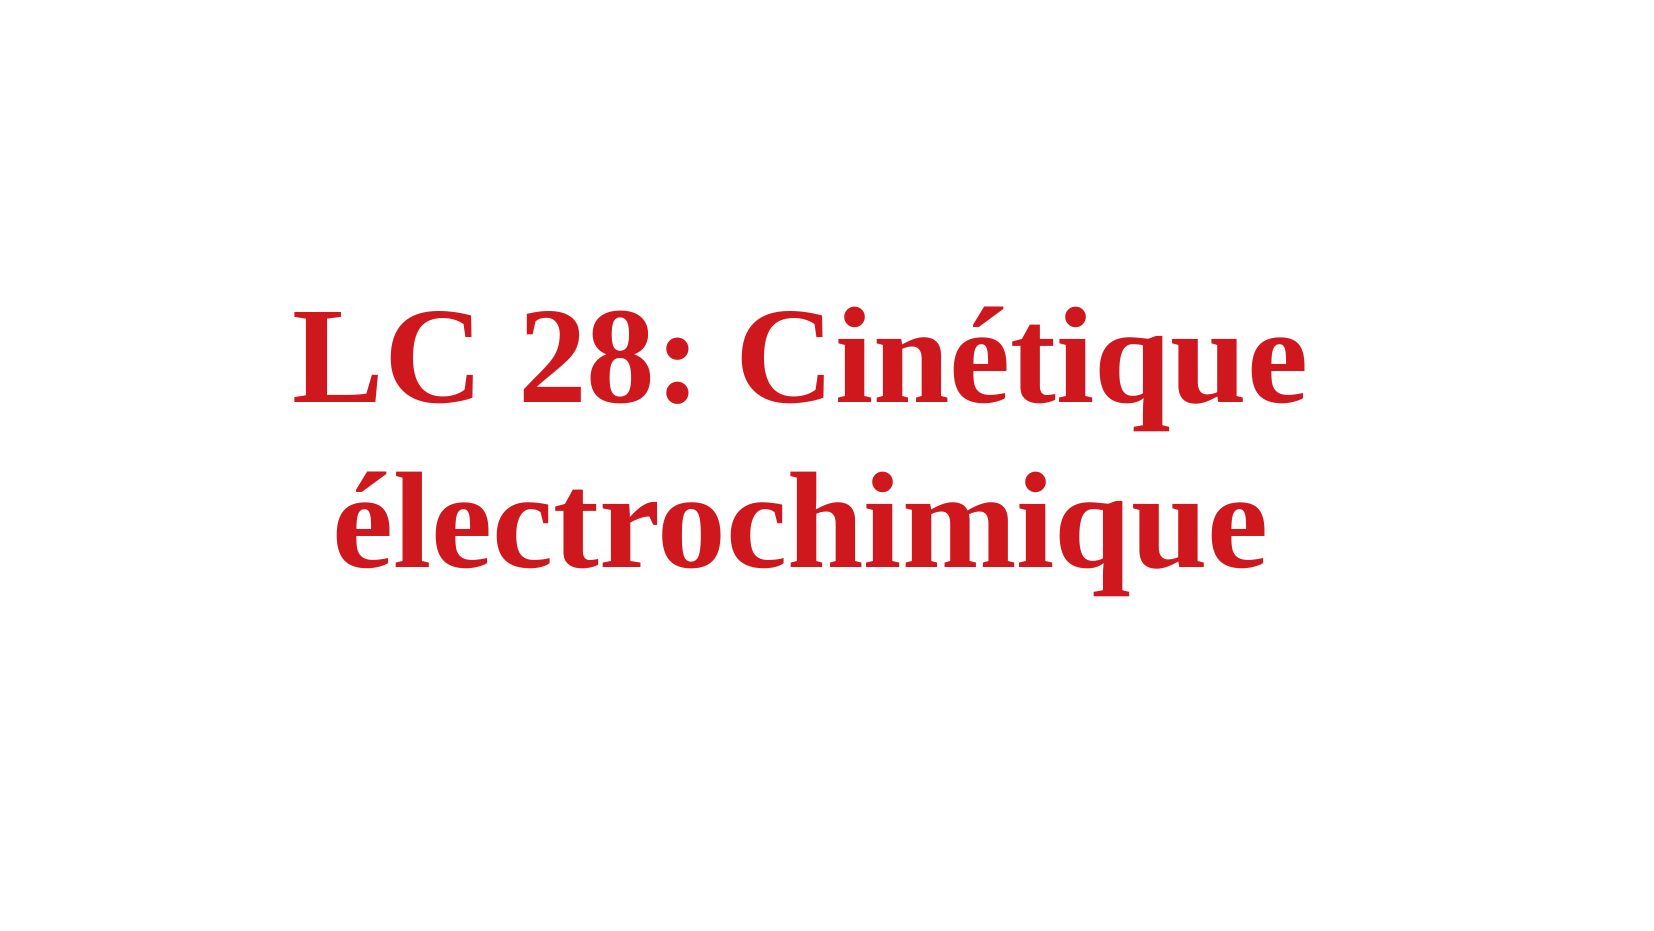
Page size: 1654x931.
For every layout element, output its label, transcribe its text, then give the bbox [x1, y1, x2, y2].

title LC 28: Cinétique électrochimique [56, 265, 1546, 571]
